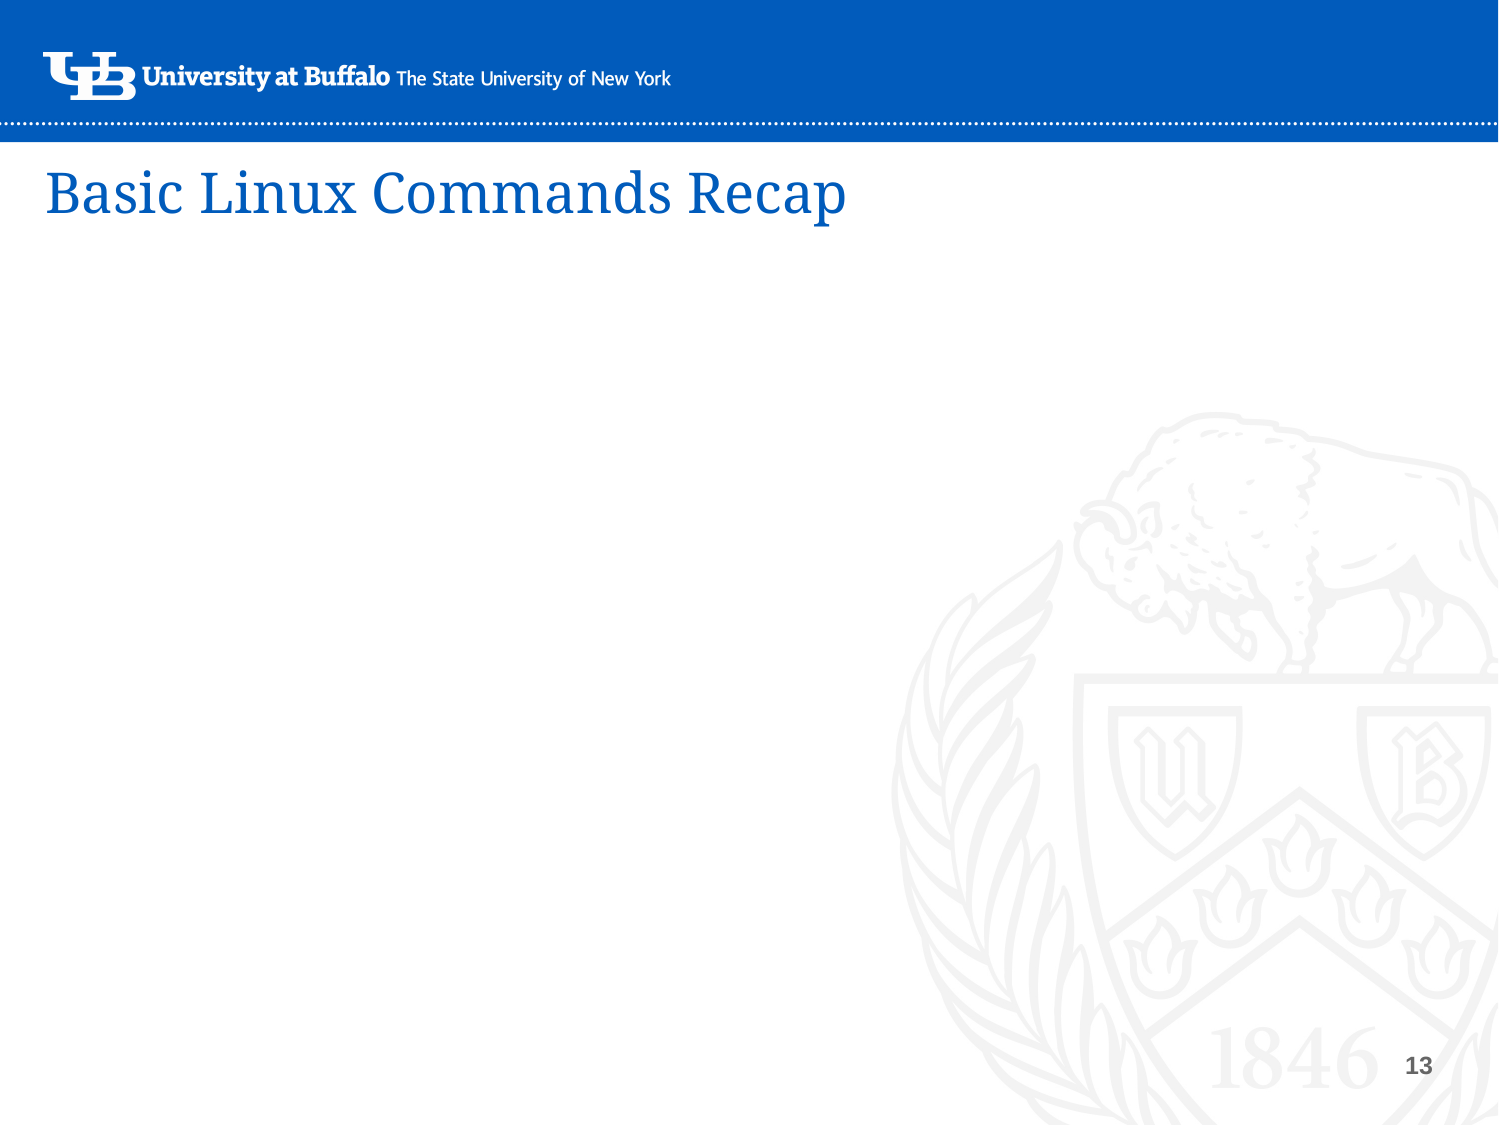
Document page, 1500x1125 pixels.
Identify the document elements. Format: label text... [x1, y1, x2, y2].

picture [0, 0, 1499, 1125]
title Basic Linux Commands Recap [30, 153, 1387, 232]
